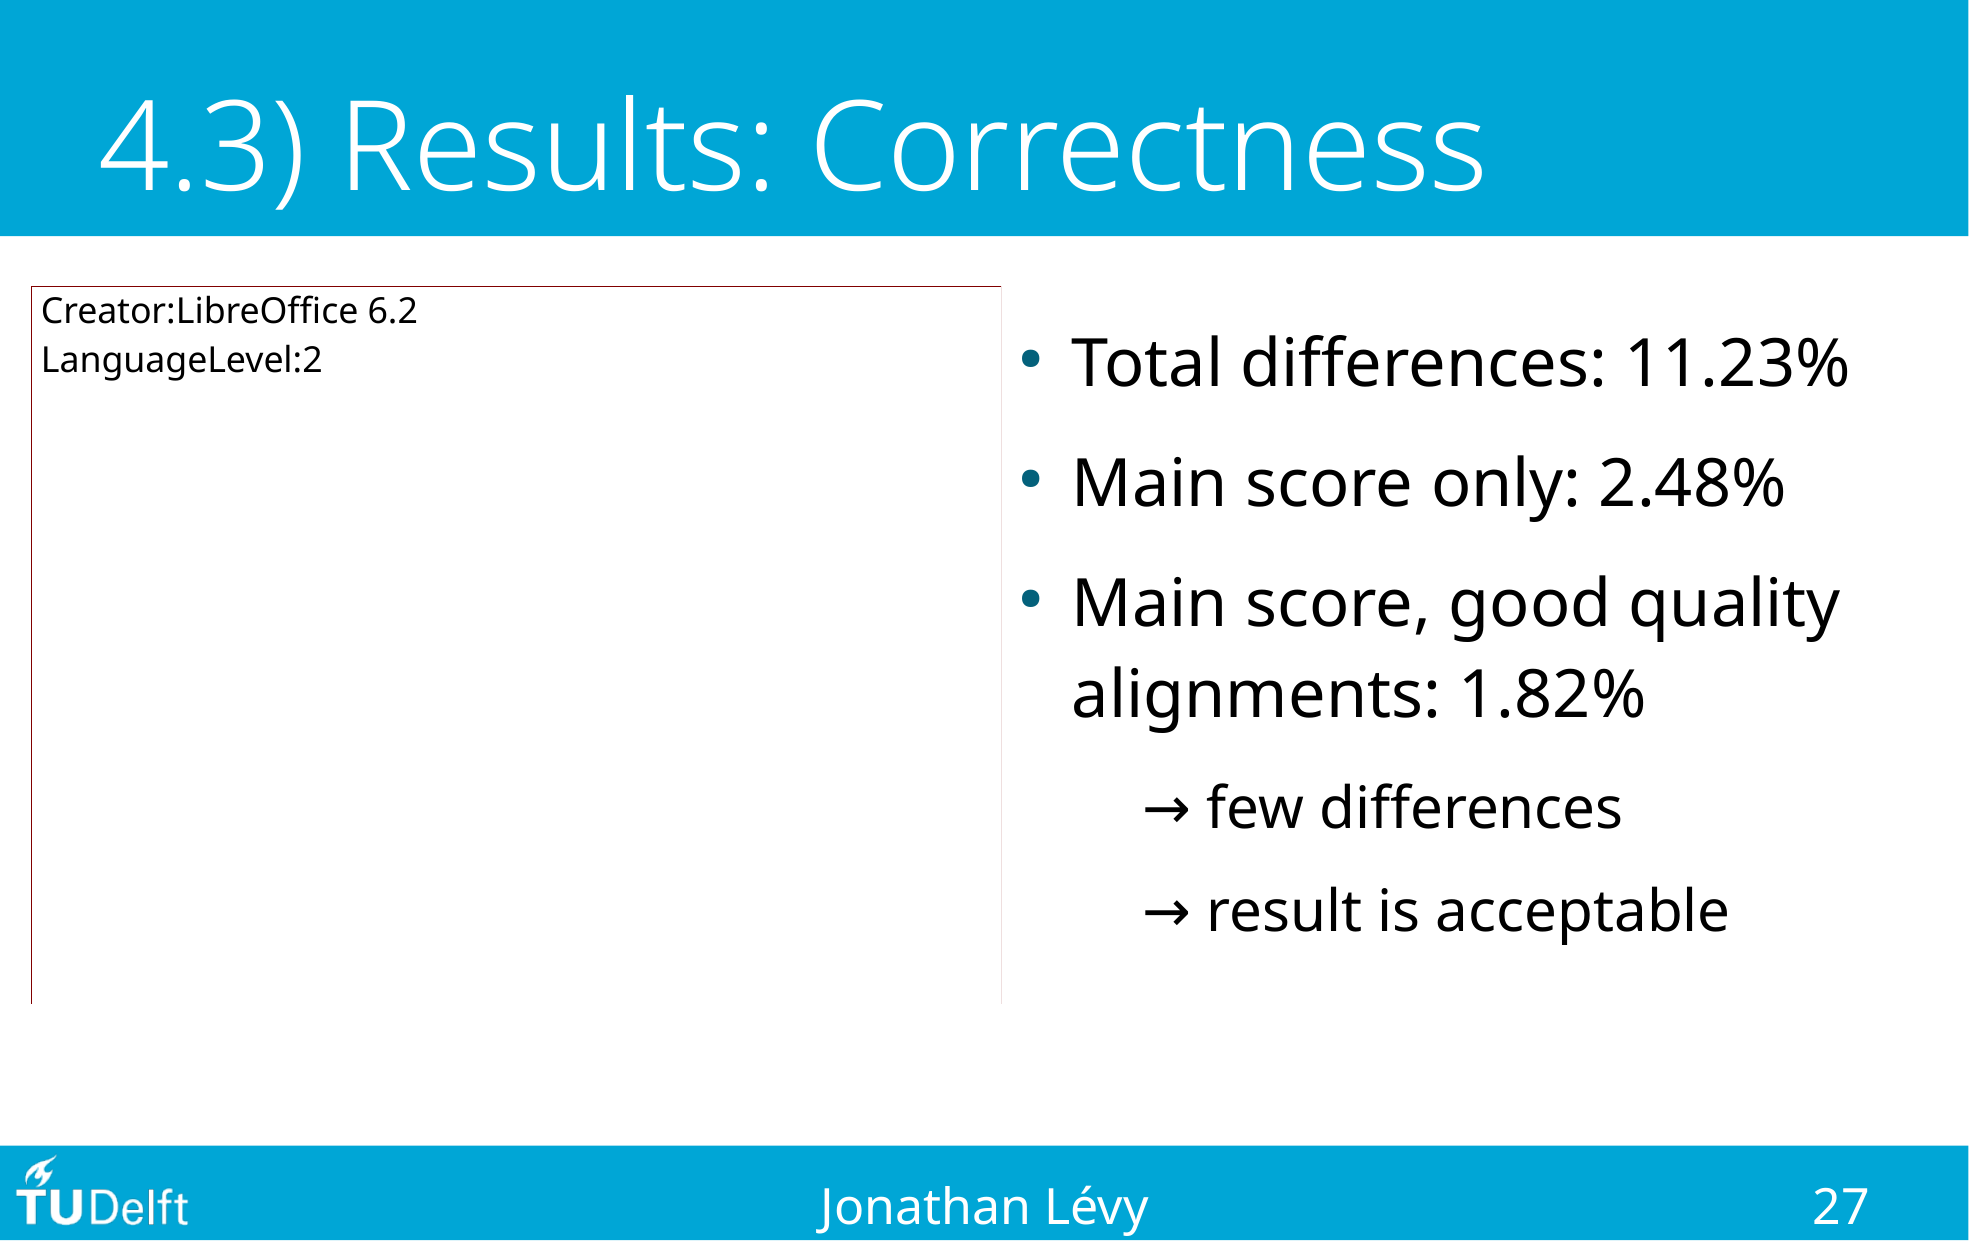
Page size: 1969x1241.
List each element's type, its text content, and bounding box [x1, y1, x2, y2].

title 4.3) Results: Correctness [98, 19, 1870, 227]
list Total differences: 11.23% Main score only: 2.48% Main score, good quality alignments: 1.82% → few differences → result is acceptable [1001, 315, 1861, 1081]
picture [29, 283, 1002, 1004]
